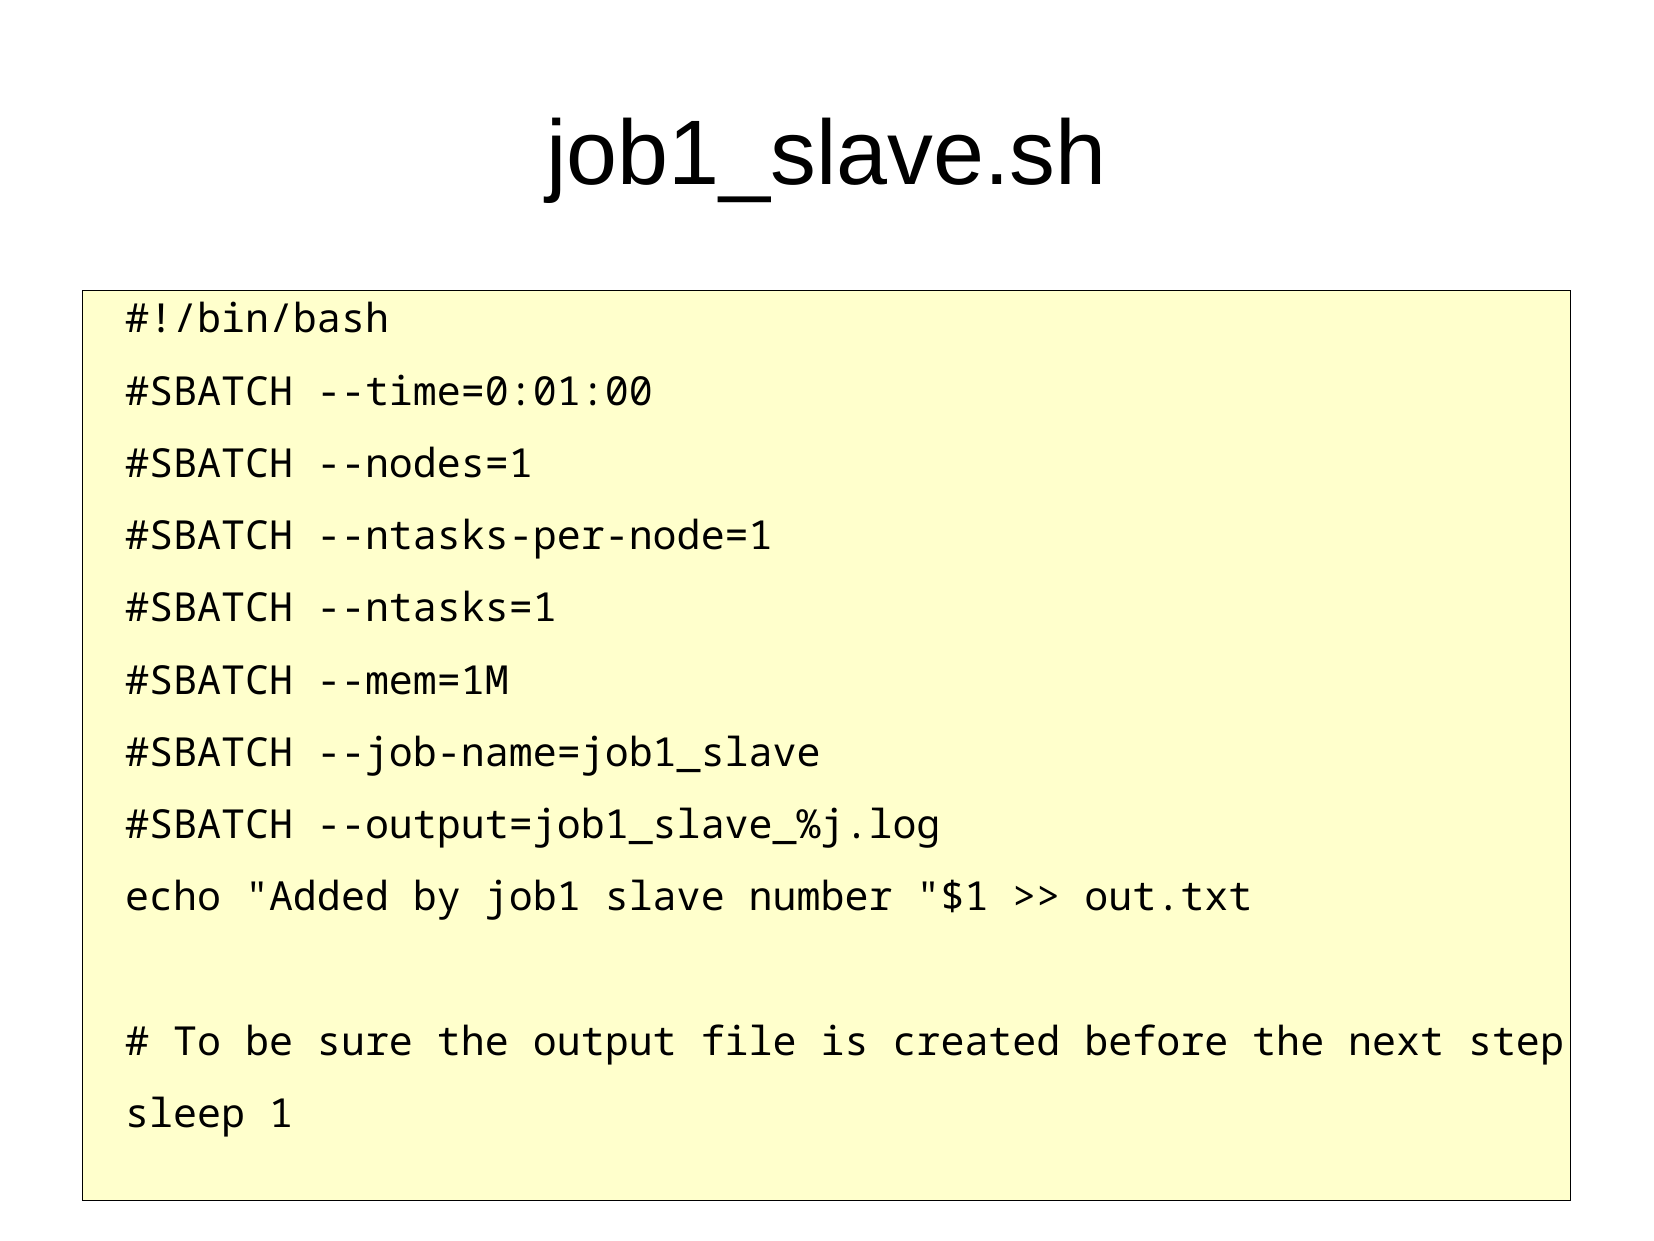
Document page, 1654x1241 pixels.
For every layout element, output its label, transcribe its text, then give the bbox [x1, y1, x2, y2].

title job1_slave.sh [82, 49, 1571, 257]
list #!/bin/bash #SBATCH --time=0:01:00 #SBATCH --nodes=1 #SBATCH --ntasks-per-node=1 #SBATCH --ntasks=1 #SBATCH --mem=1M #SBATCH --job-name=job1_slave #SBATCH --output=job1_slave_%j.log echo "Added by job1 slave number "$1 >> out.txt # To be sure the output file is created before the next step sleep 1 [82, 290, 1571, 1201]
